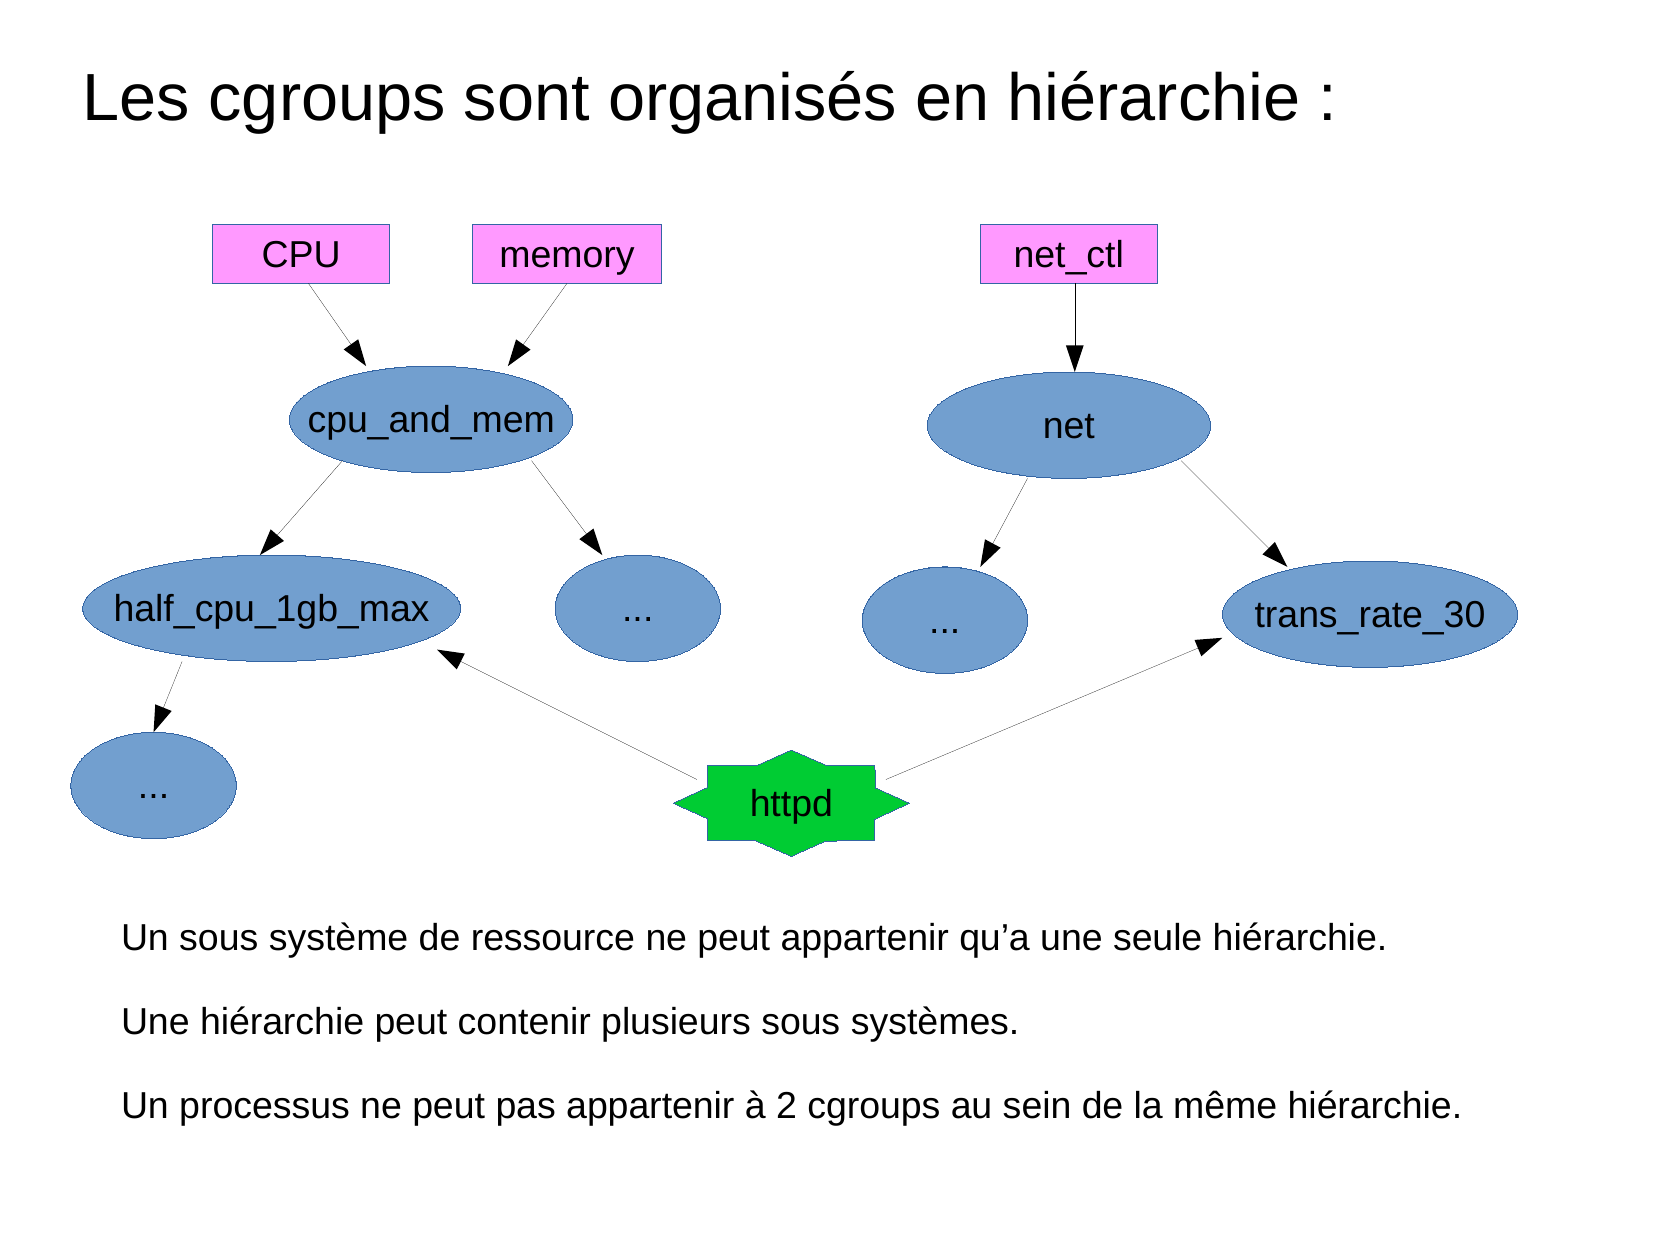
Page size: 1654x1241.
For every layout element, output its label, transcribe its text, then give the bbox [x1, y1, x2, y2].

text_box ... [555, 555, 721, 662]
text_box ... [862, 566, 1028, 674]
text_box half_cpu_1gb_max [82, 555, 461, 662]
text_box trans_rate_30 [1222, 561, 1518, 668]
text_box httpd [673, 750, 910, 857]
text_box Un sous système de ressource ne peut appartenir qu’a une seule hiérarchie. Une hiérarchie peut contenir plusieurs sous systèmes. Un processus ne peut pas appartenir à 2 cgroups au sein de la même hiérarchie. [106, 909, 1478, 1135]
text_box cpu_and_mem [289, 366, 573, 473]
subtitle Les cgroups sont organisés en hiérarchie : [82, 59, 1571, 154]
text_box net_ctl [980, 224, 1158, 284]
text_box net [927, 372, 1211, 479]
text_box CPU [212, 224, 390, 284]
text_box memory [472, 224, 662, 284]
text_box ... [70, 732, 237, 839]
